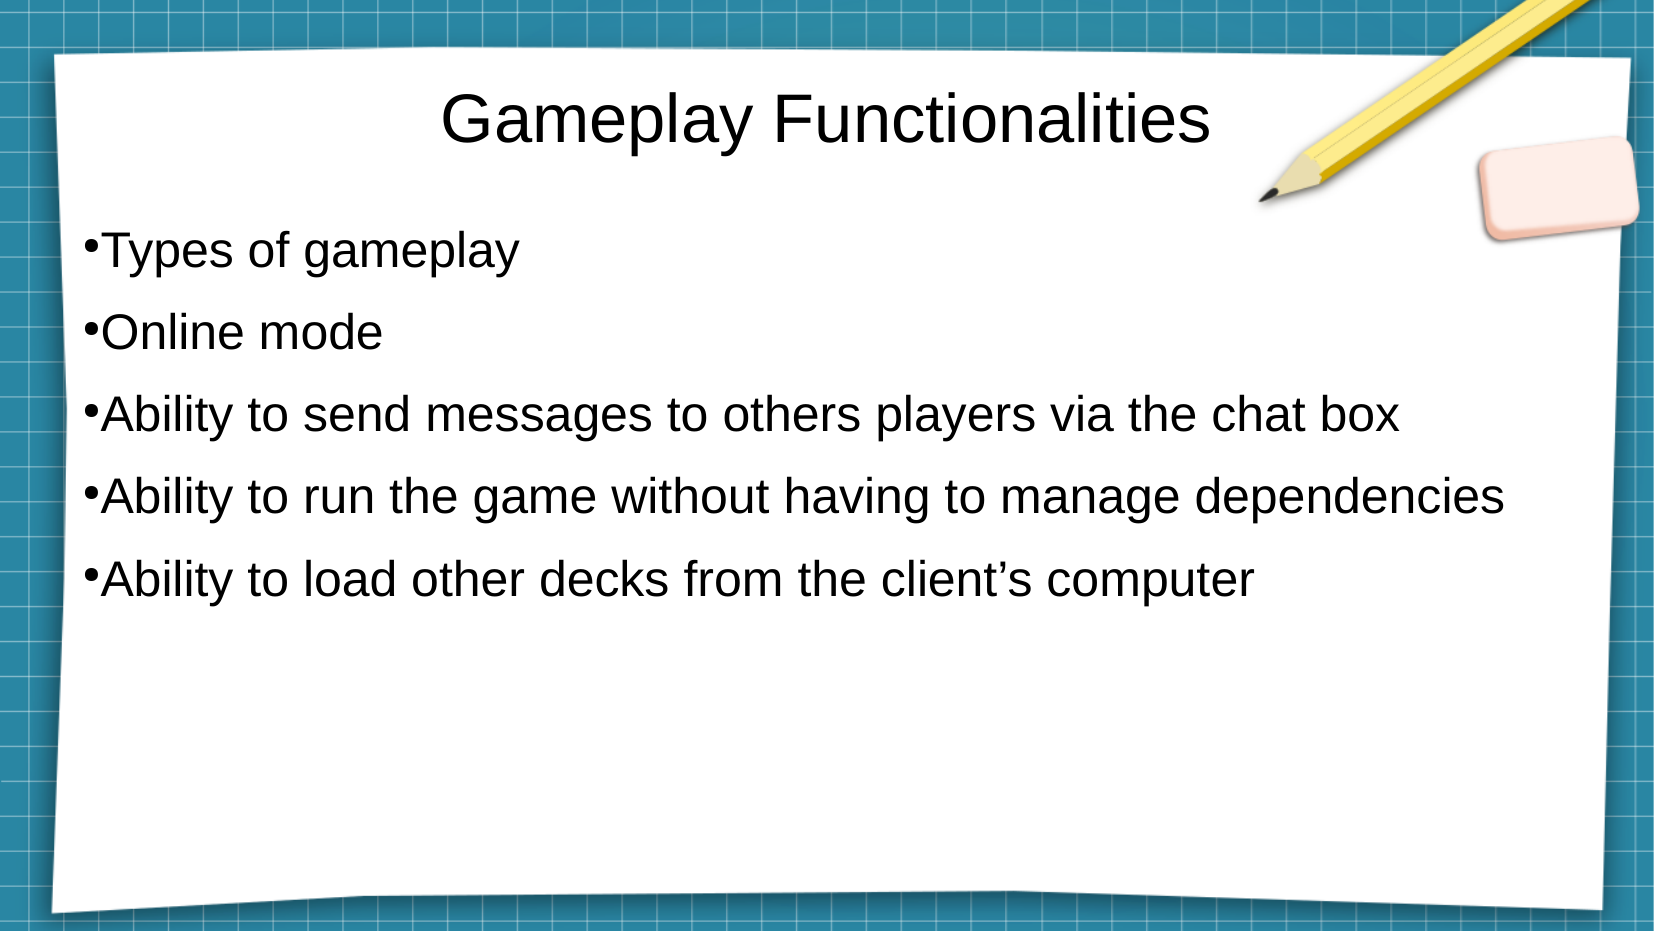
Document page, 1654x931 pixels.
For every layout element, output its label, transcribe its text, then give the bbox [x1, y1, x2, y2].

title Gameplay Functionalities [82, 37, 1571, 193]
picture [0, 0, 1654, 931]
list Types of gameplay Online mode Ability to send messages to others players via the chat box Ability to run the game without having to manage dependencies Ability to load other decks from the client’s computer [82, 217, 1571, 758]
